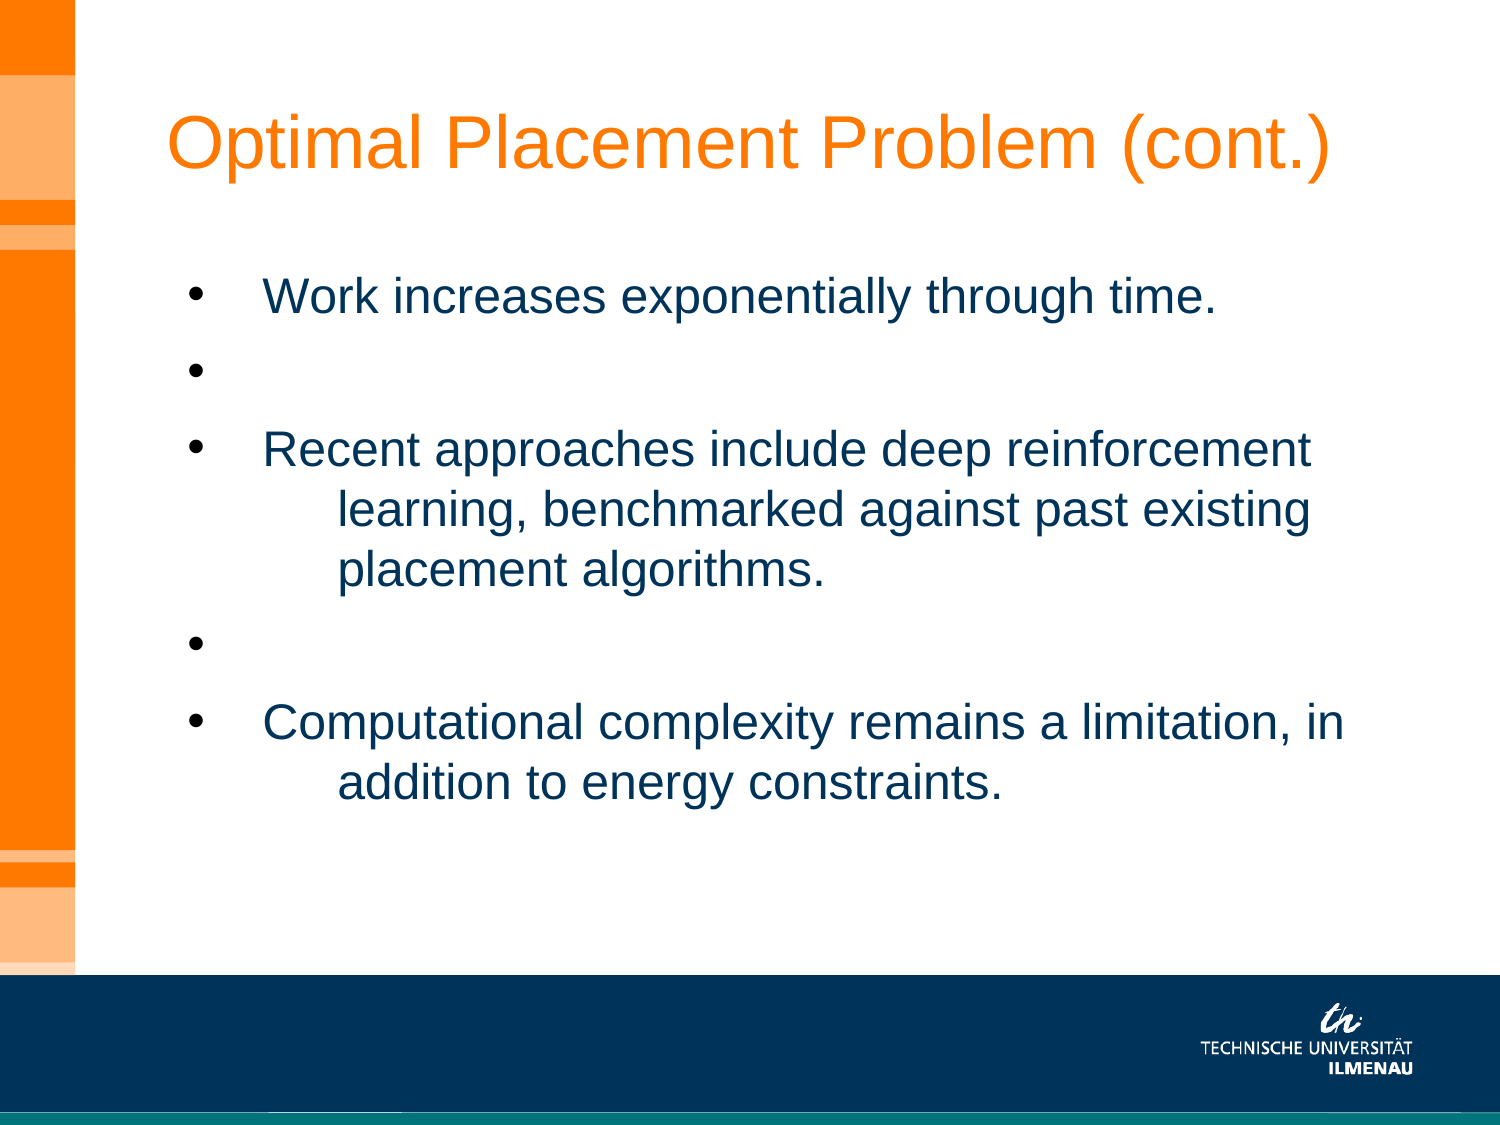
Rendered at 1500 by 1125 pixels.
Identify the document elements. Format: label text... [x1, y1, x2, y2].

title Optimal Placement Problem (cont.) [74, 20, 1425, 257]
list Work increases exponentially through time. Recent approaches include deep reinforcement learning, benchmarked against past existing placement algorithms. Computational complexity remains a limitation, in addition to energy constraints. [74, 263, 1425, 916]
